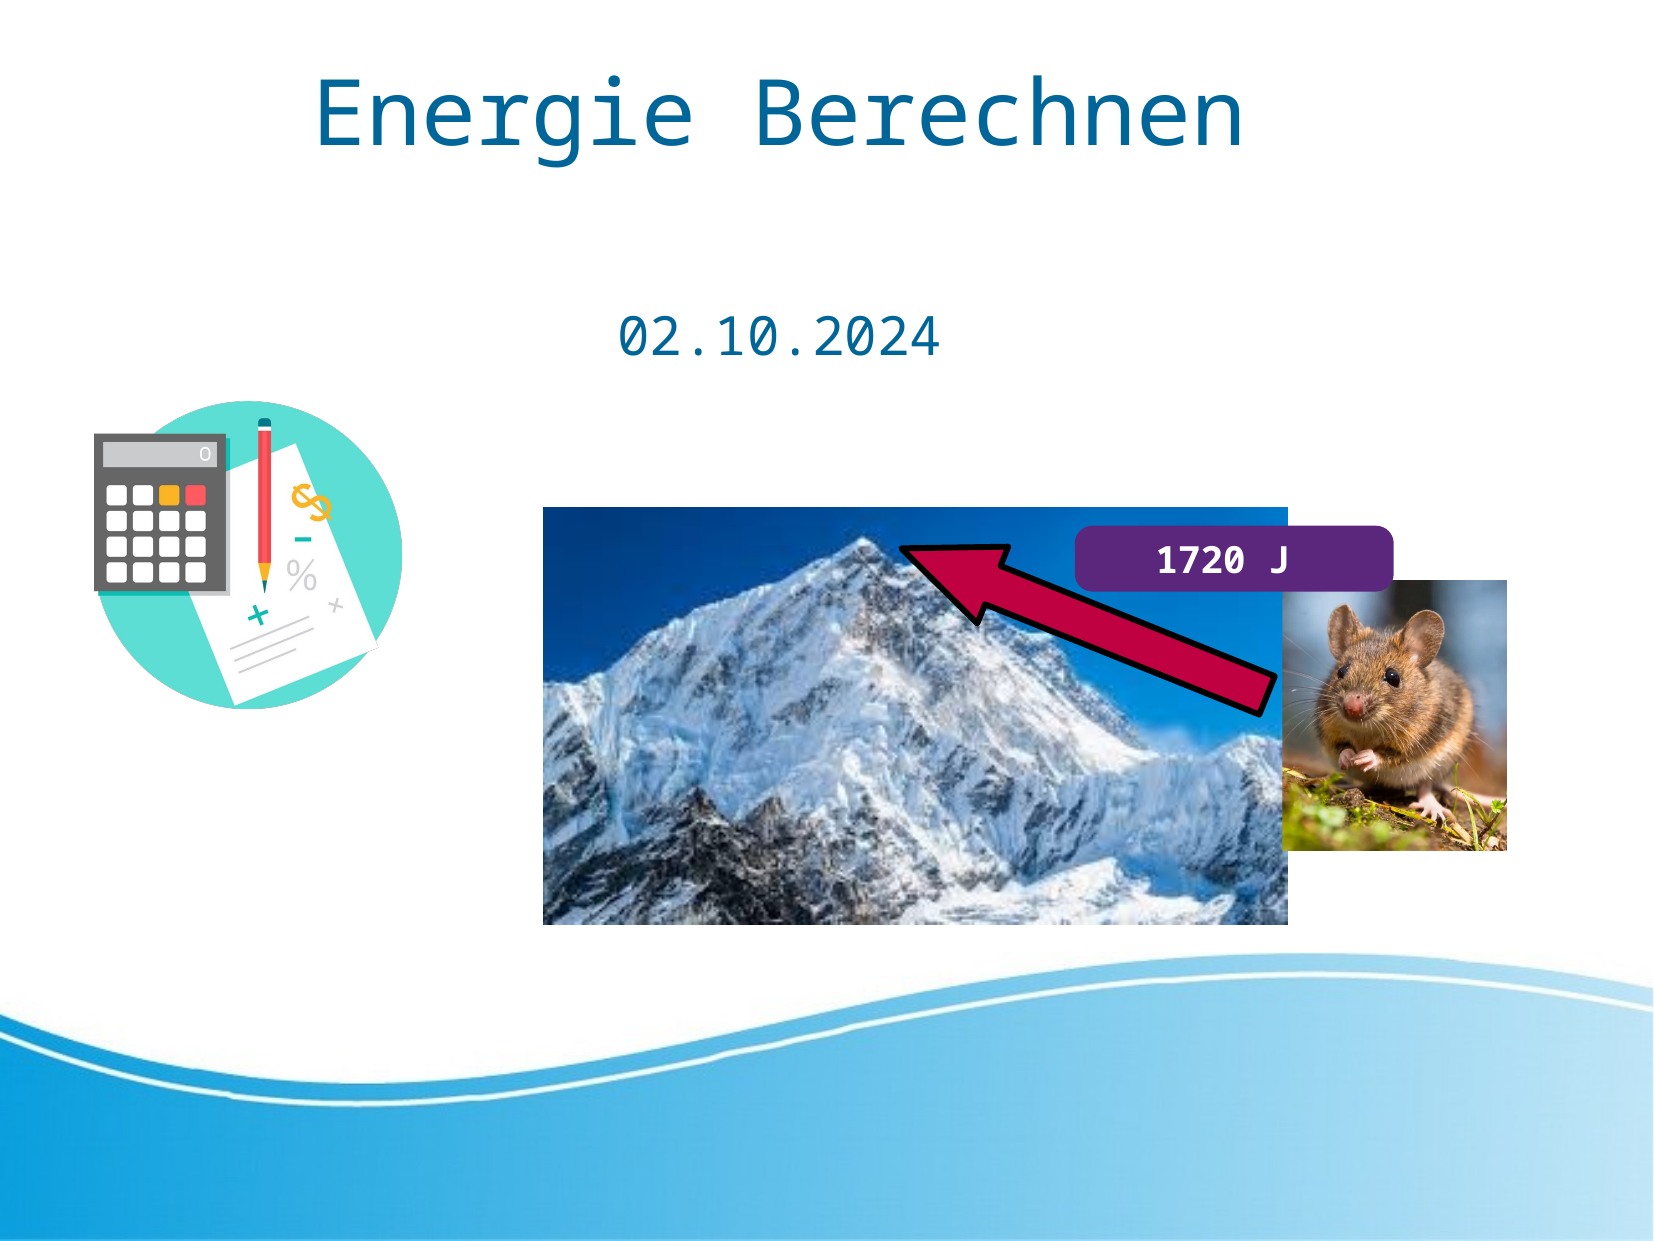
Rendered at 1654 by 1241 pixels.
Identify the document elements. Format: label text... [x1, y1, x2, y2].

title Energie Berechnen 02.10.2024 [35, 51, 1524, 369]
picture [543, 507, 1507, 925]
text_box 1720 J [1074, 525, 1394, 591]
picture [94, 401, 402, 709]
picture [0, 952, 1654, 1241]
text_box [901, 546, 1275, 715]
